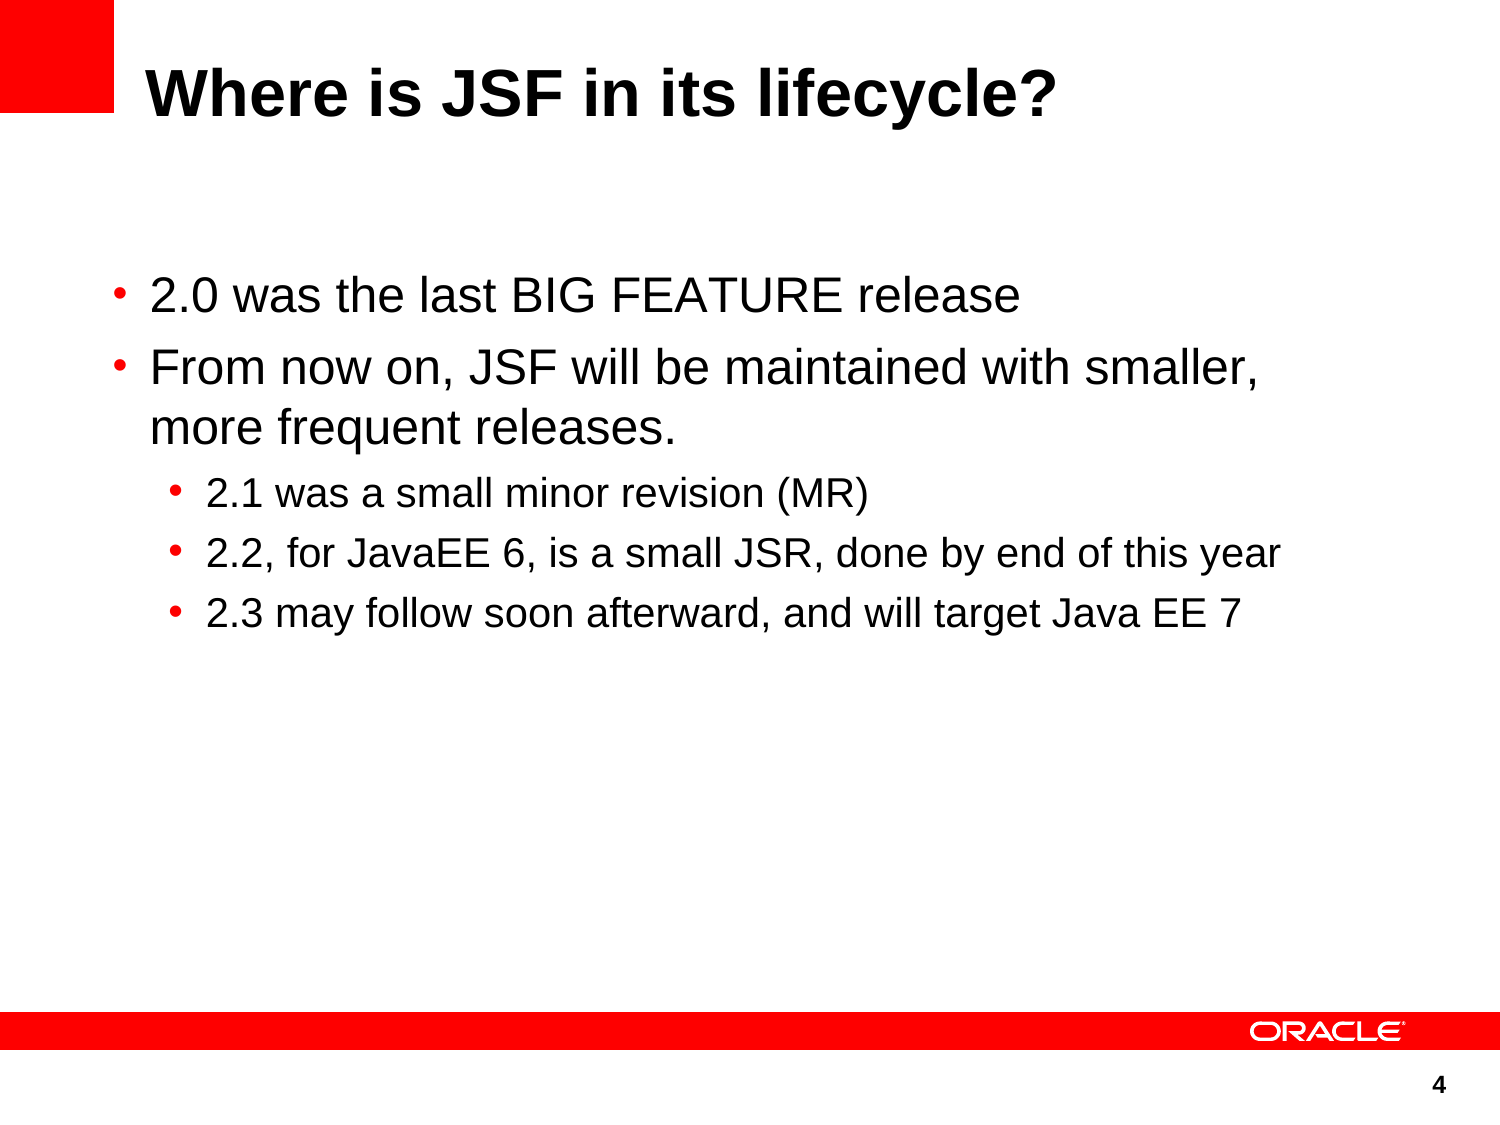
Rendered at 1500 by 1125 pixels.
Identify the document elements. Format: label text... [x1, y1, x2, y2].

picture [0, 1012, 1500, 1050]
picture [0, 0, 114, 113]
list 2.0 was the last BIG FEATURE release From now on, JSF will be maintained with smaller, more frequent releases. 2.1 was a small minor revision (MR) 2.2, for JavaEE 6, is a small JSR, done by end of this year 2.3 may follow soon afterward, and will target Java EE 7 [112, 262, 1349, 961]
title Where is JSF in its lifecycle? [145, 49, 1390, 190]
